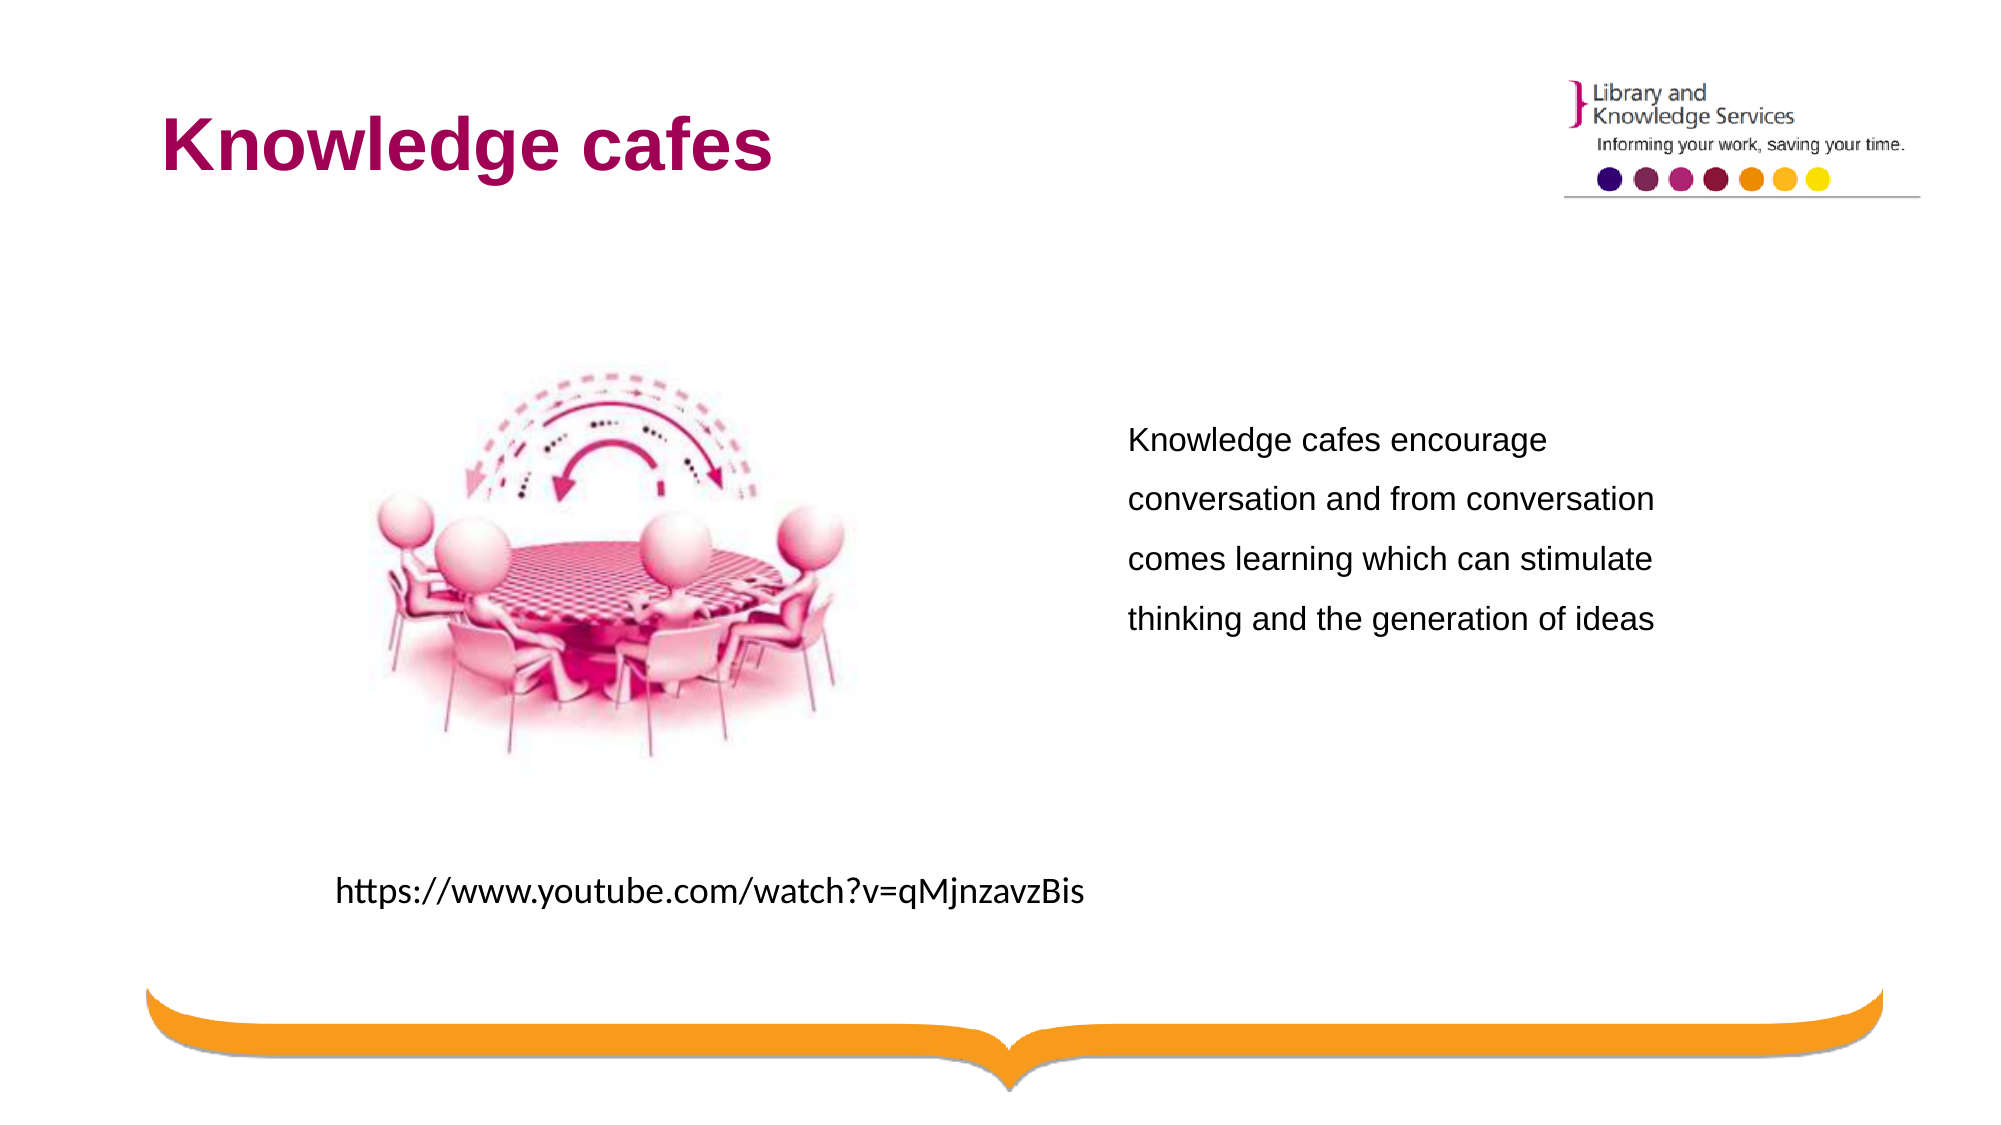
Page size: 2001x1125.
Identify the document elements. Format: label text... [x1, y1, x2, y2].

title Knowledge cafes [146, 47, 1287, 195]
picture [1564, 76, 1923, 196]
text_box Knowledge cafes encourage conversation and from conversation comes learning which can stimulate thinking and the generation of ideas [1113, 390, 1696, 641]
picture [353, 341, 887, 780]
text_box https://www.youtube.com/watch?v=qMjnzavzBis [319, 858, 1114, 919]
picture [146, 985, 1883, 1088]
